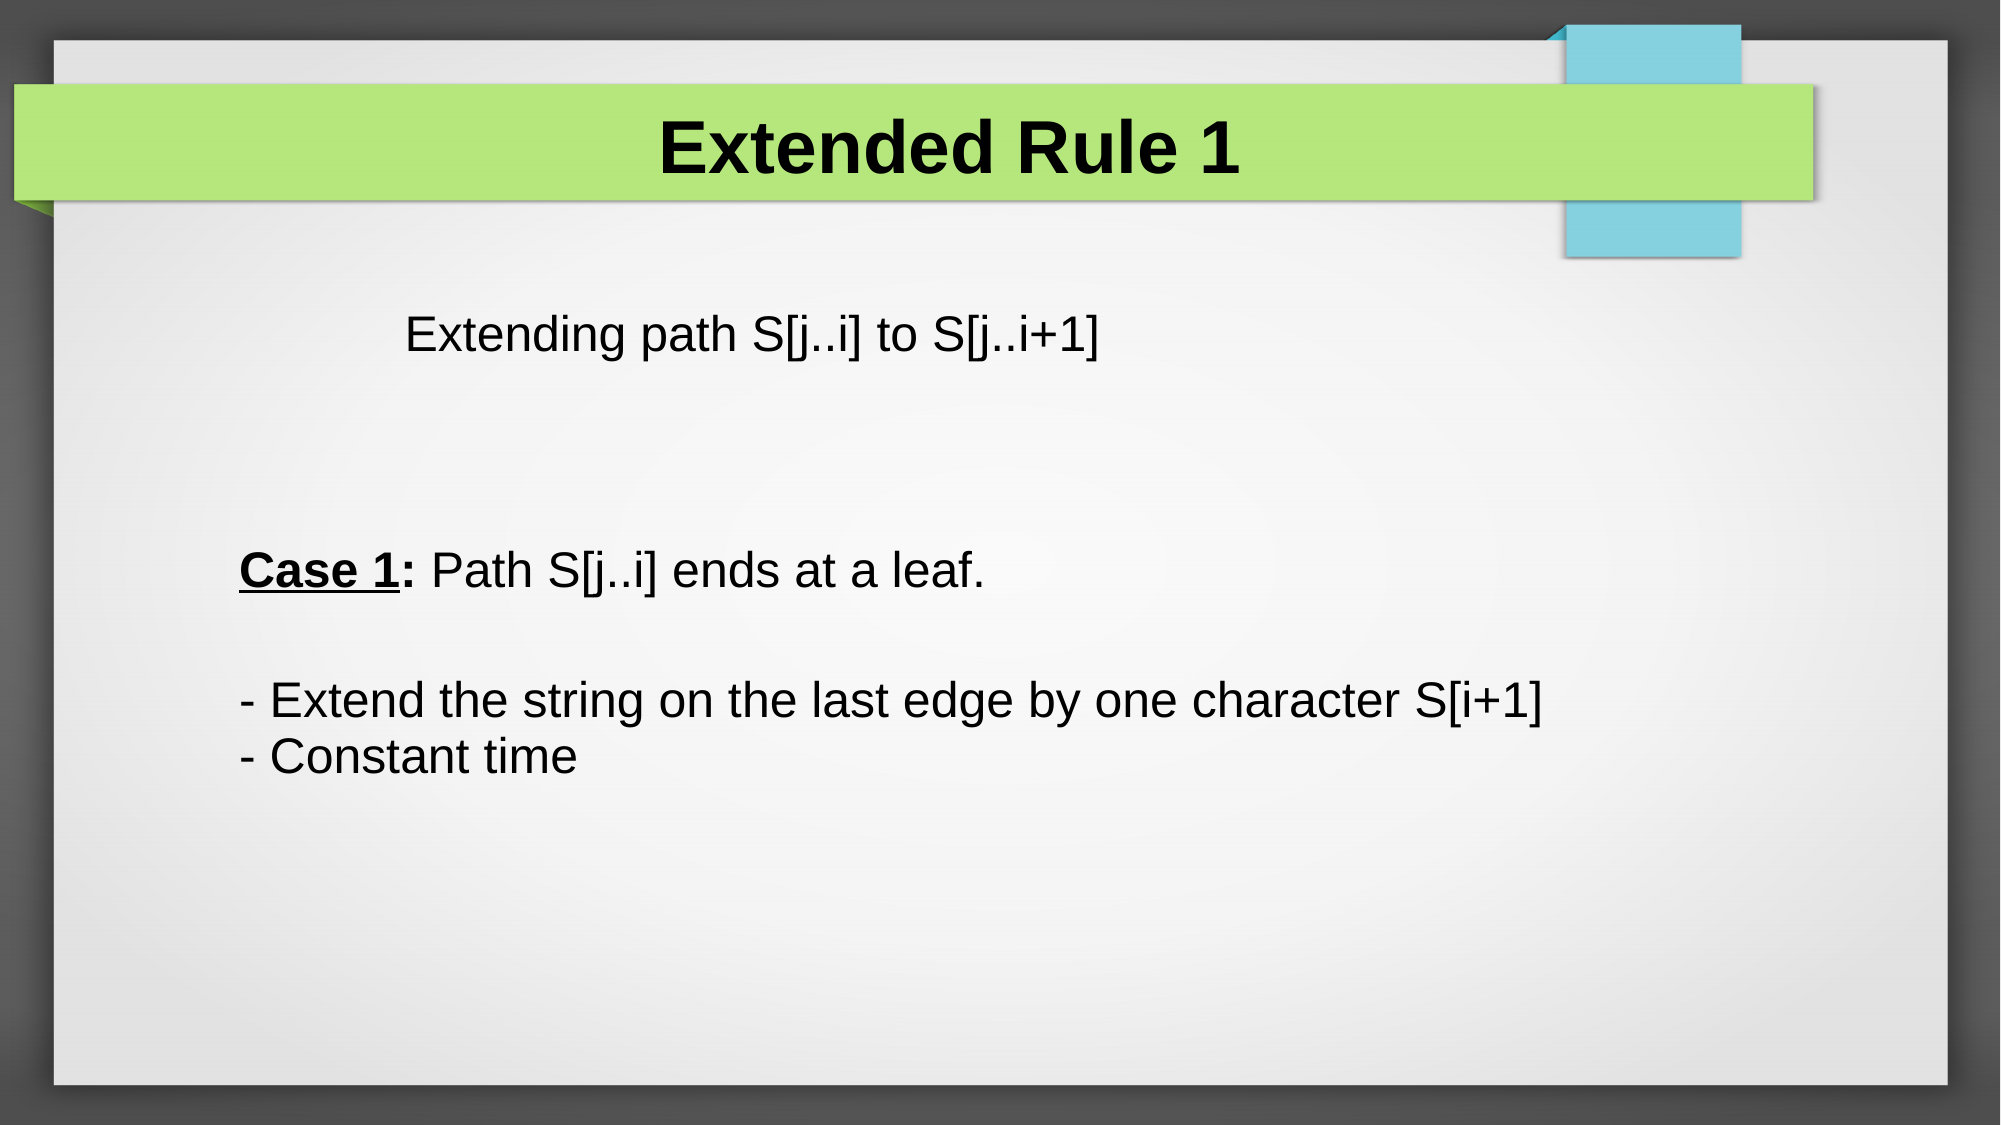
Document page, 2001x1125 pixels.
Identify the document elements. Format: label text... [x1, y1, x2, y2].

text_box Case 1: Path S[j..i] ends at a leaf. - Extend the string on the last edge by one character S[i+1] - Constant time [224, 534, 1672, 792]
title Extended Rule 1 [236, 93, 1665, 201]
picture [0, 0, 2001, 1125]
text_box Extending path S[j..i] to S[j..i+1] [389, 298, 1426, 426]
